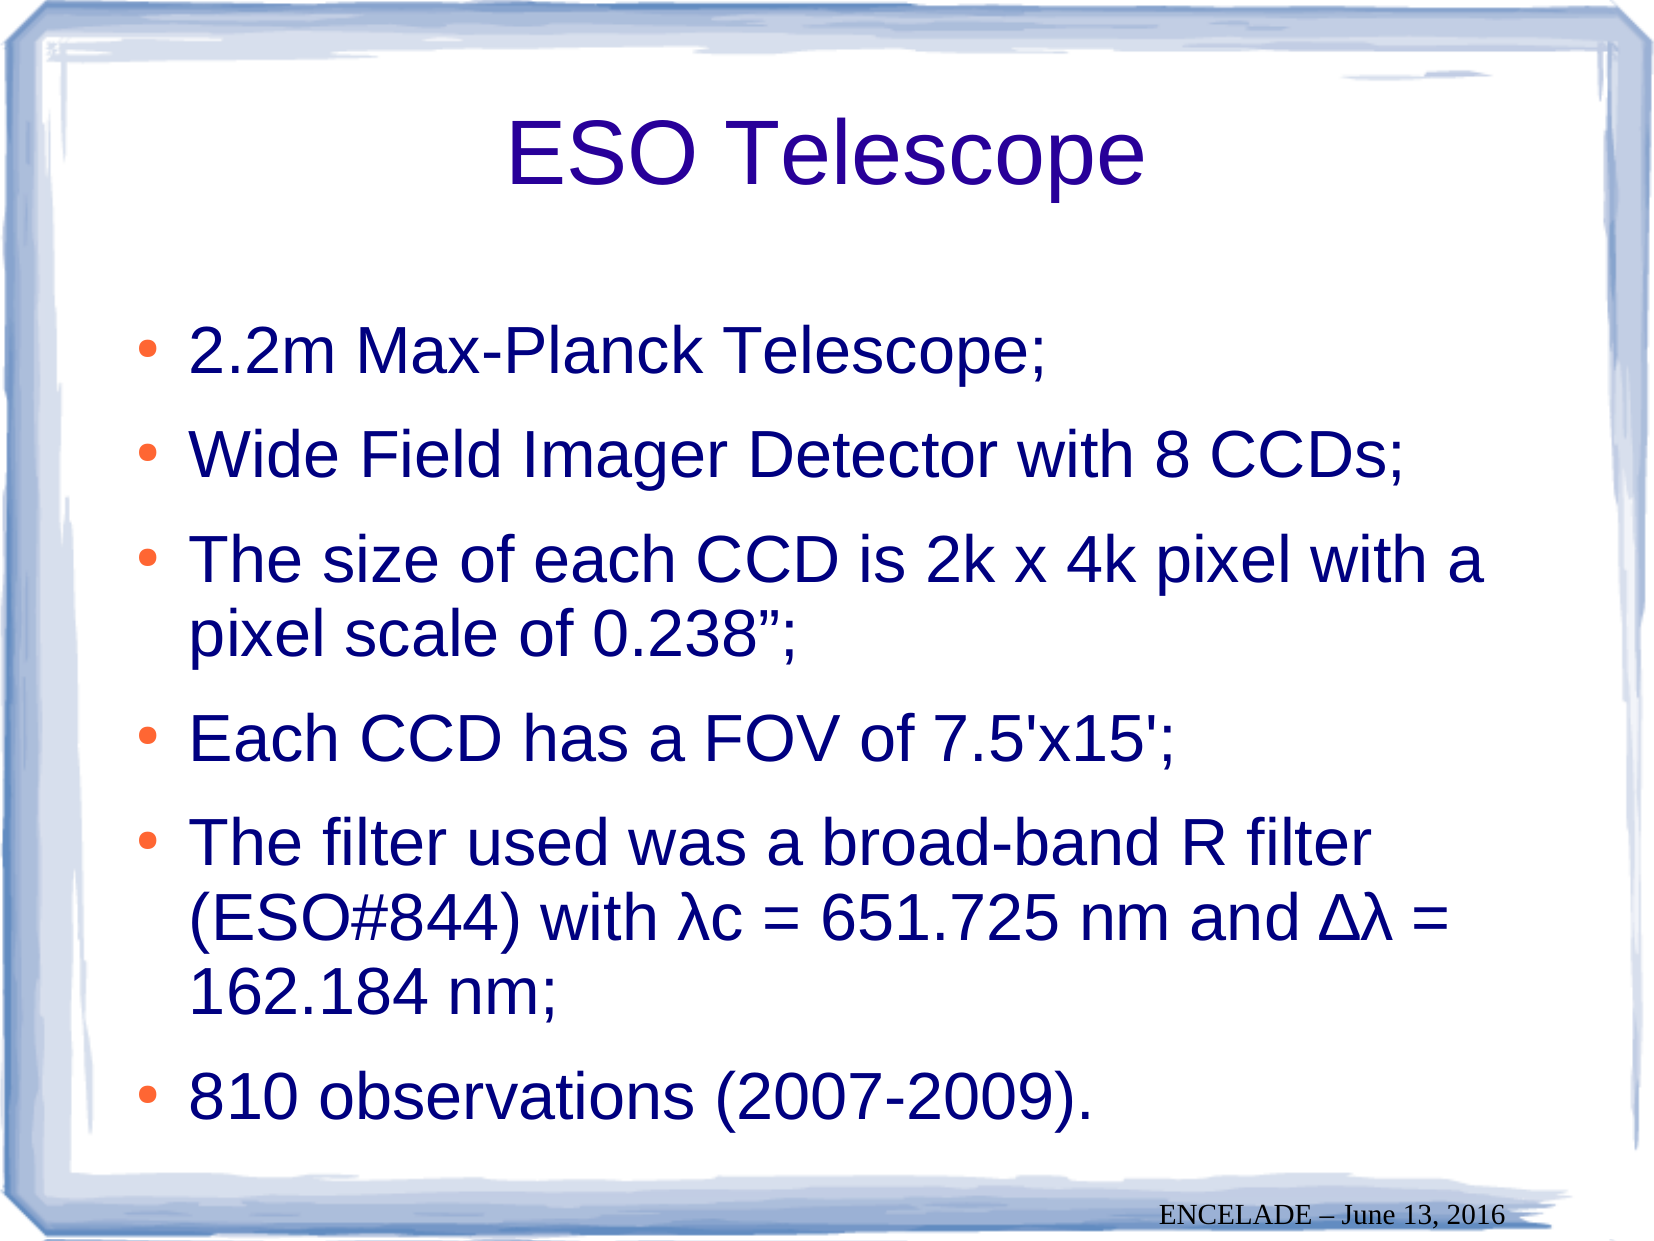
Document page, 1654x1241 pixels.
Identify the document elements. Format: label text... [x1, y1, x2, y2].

list 2.2m Max-Planck Telescope; Wide Field Imager Detector with 8 CCDs; The size of each CCD is 2k x 4k pixel with a pixel scale of 0.238”; Each CCD has a FOV of 7.5'x15'; The filter used was a broad-band R filter (ESO#844) with λc = 651.725 nm and ∆λ = 162.184 nm; 810 observations (2007-2009). [118, 312, 1571, 1134]
picture [0, 0, 1654, 1241]
title ESO Telescope [82, 49, 1571, 257]
